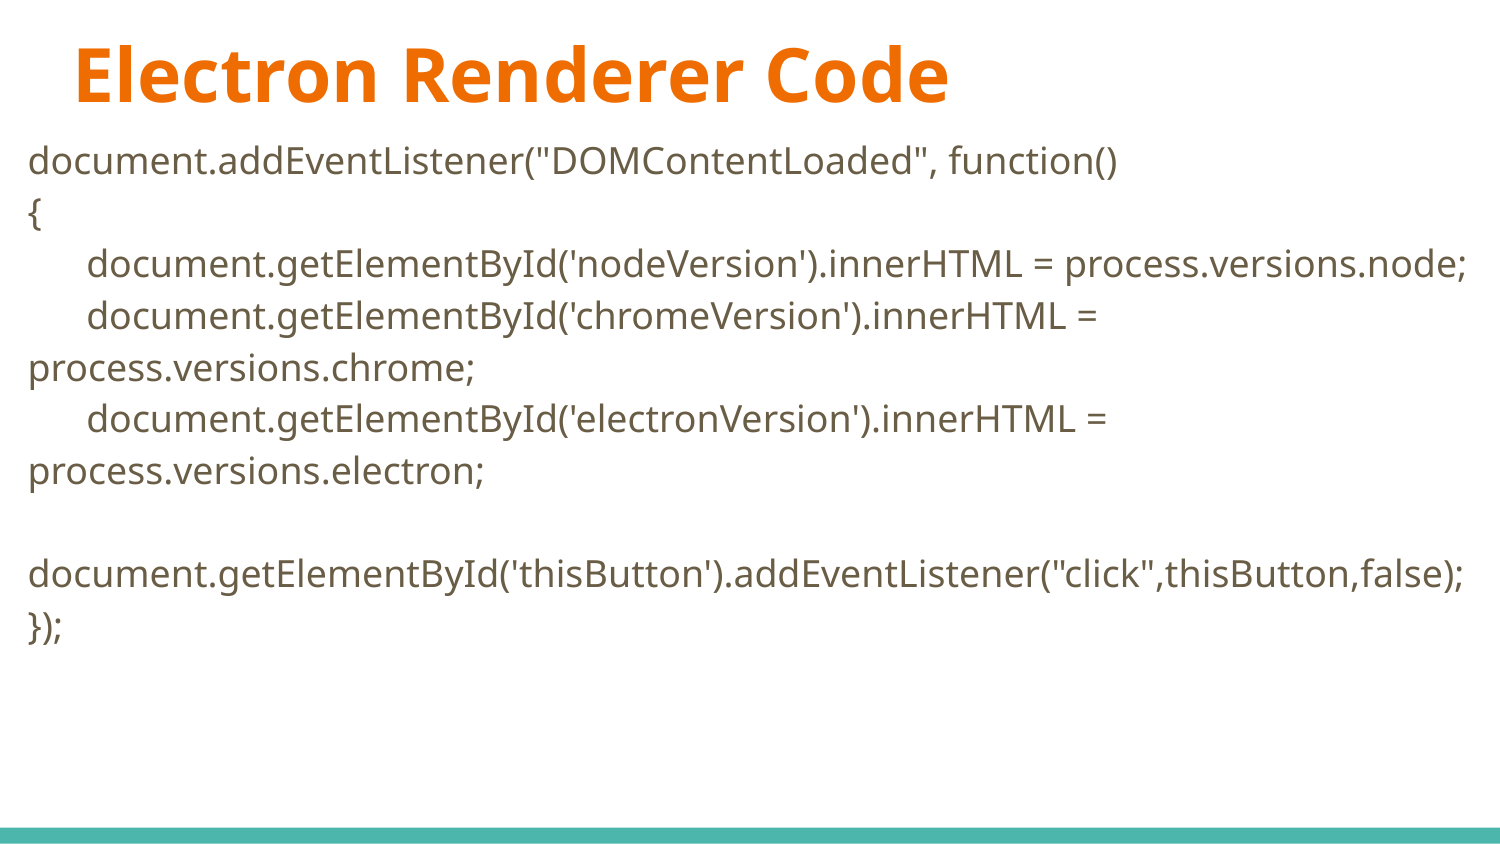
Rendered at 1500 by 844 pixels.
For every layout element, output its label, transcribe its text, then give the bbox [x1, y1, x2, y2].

list document.addEventListener("DOMContentLoaded", function() { document.getElementById('nodeVersion').innerHTML = process.versions.node; document.getElementById('chromeVersion').innerHTML = process.versions.chrome; document.getElementById('electronVersion').innerHTML = process.versions.electron; document.getElementById('thisButton').addEventListener("click",thisButton,false); }); [12, 114, 1495, 822]
title Electron Renderer Code [57, 12, 1456, 114]
